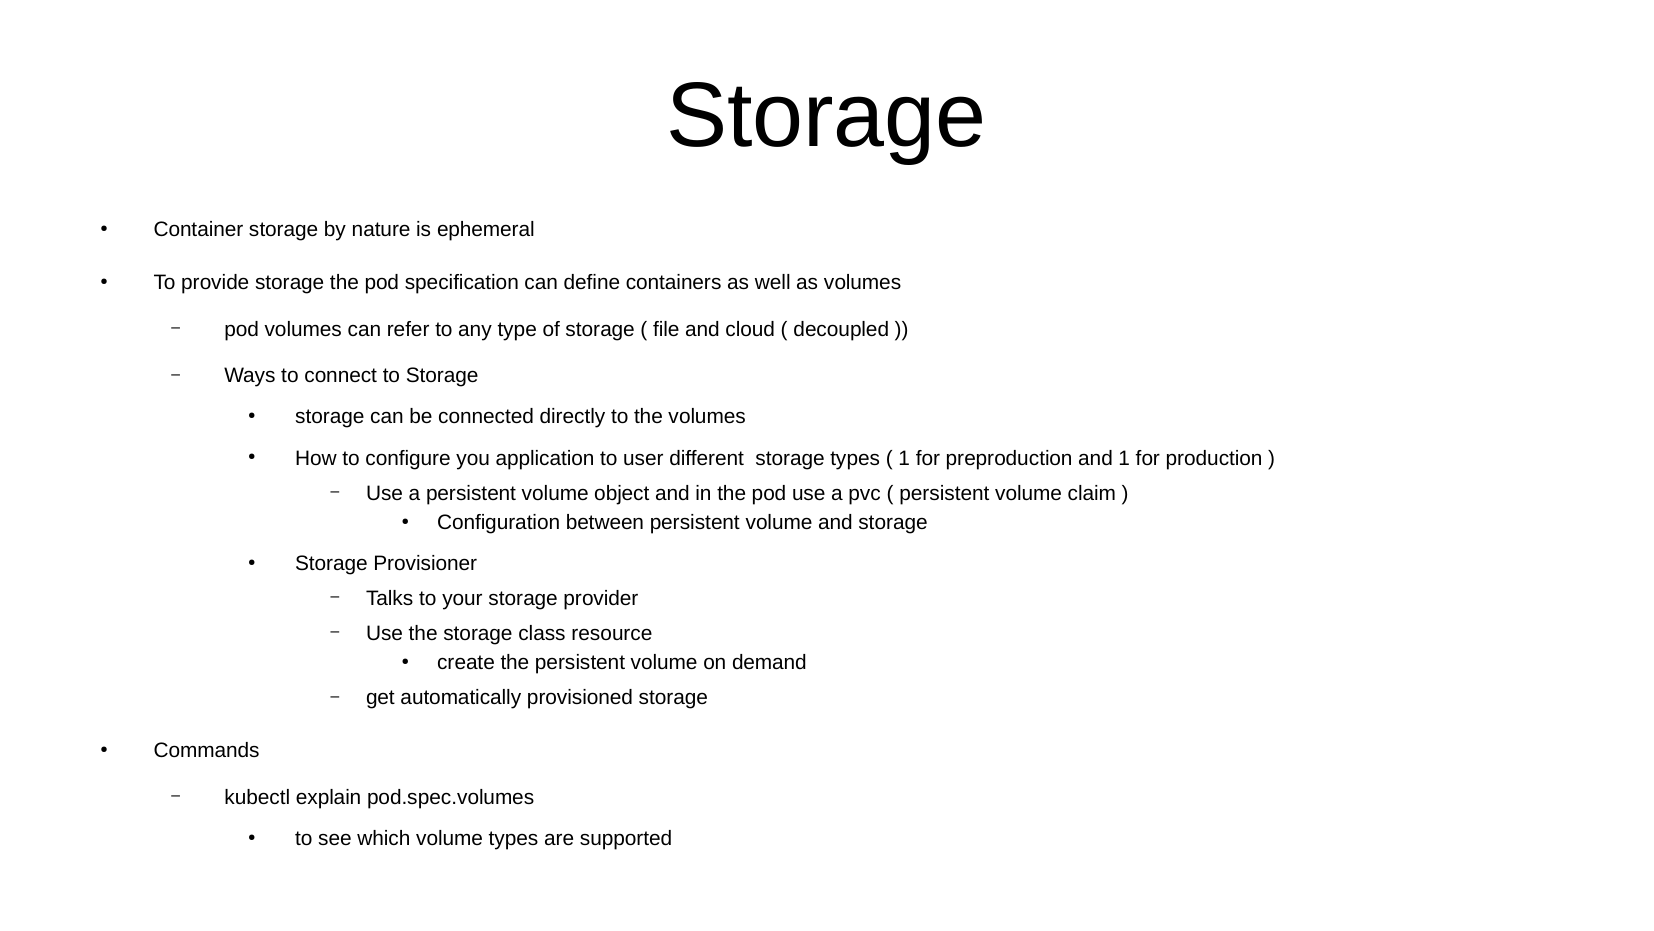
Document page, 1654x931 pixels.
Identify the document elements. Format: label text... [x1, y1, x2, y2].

title Storage [82, 37, 1571, 193]
list Container storage by nature is ephemeral To provide storage the pod specification can define containers as well as volumes pod volumes can refer to any type of storage ( file and cloud ( decoupled )) Ways to connect to Storage storage can be connected directly to the volumes How to configure you application to user different storage types ( 1 for preproduction and 1 for production ) Use a persistent volume object and in the pod use a pvc ( persistent volume claim ) Configuration between persistent volume and storage Storage Provisioner Talks to your storage provider Use the storage class resource create the persistent volume on demand get automatically provisioned storage Commands kubectl explain pod.spec.volumes to see which volume types are supported [82, 217, 1613, 901]
